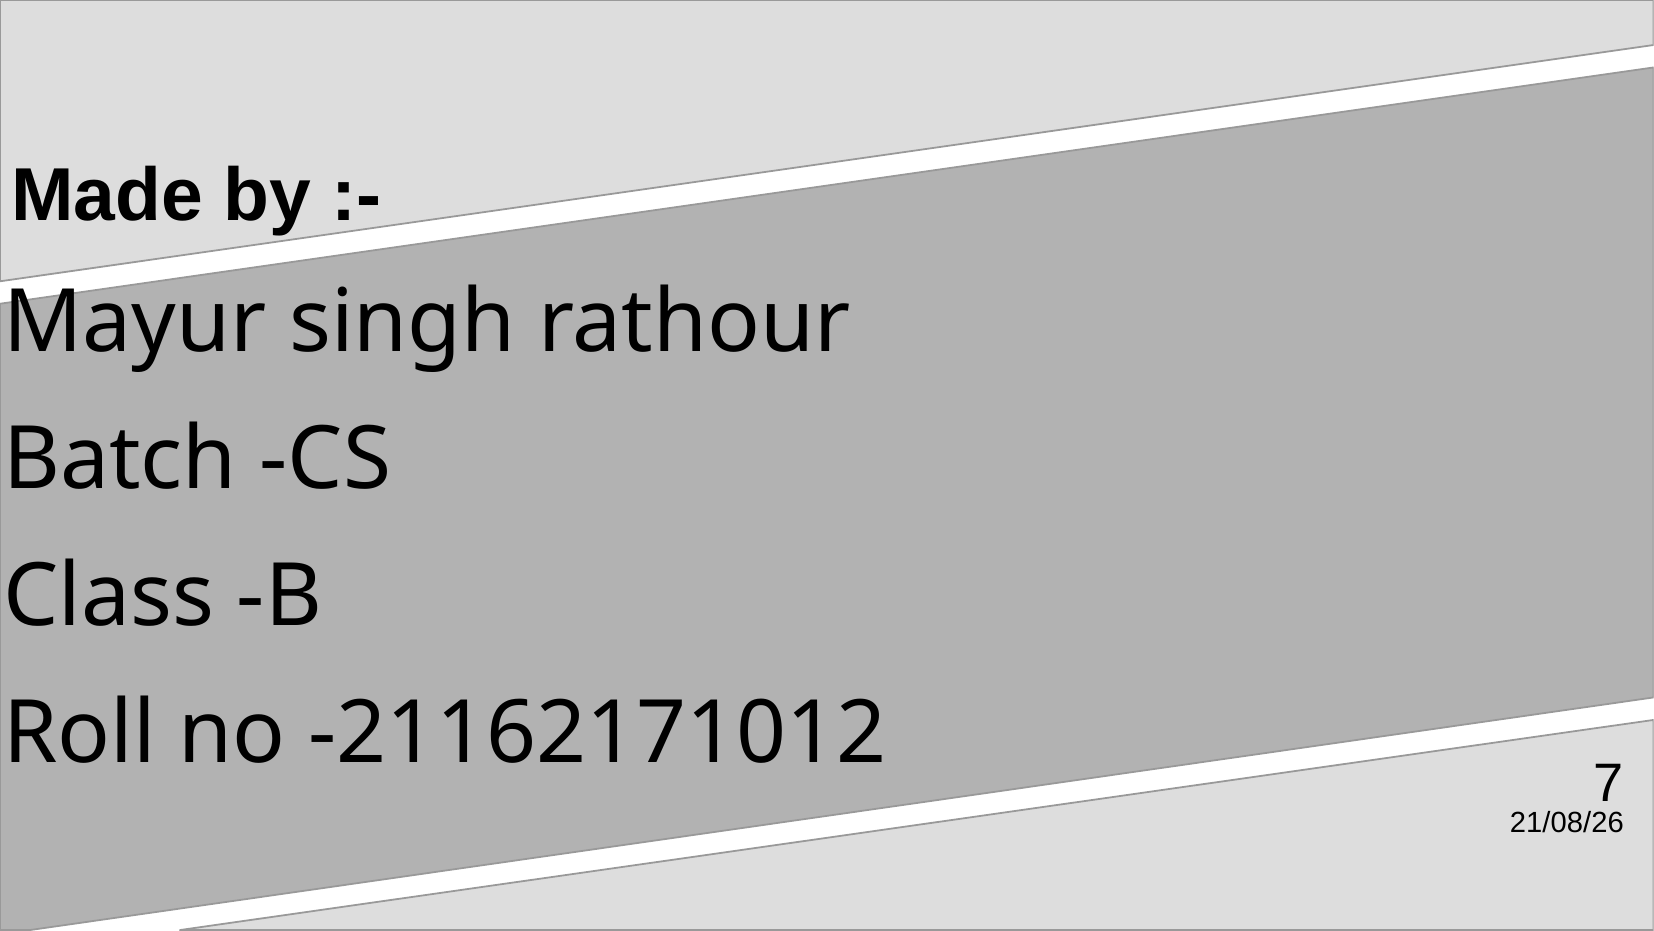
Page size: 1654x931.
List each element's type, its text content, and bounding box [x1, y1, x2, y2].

title Made by :- [11, 116, 1489, 274]
list Mayur singh rathour Batch -CS Class -B Roll no -21162171012 [0, 257, 1388, 798]
